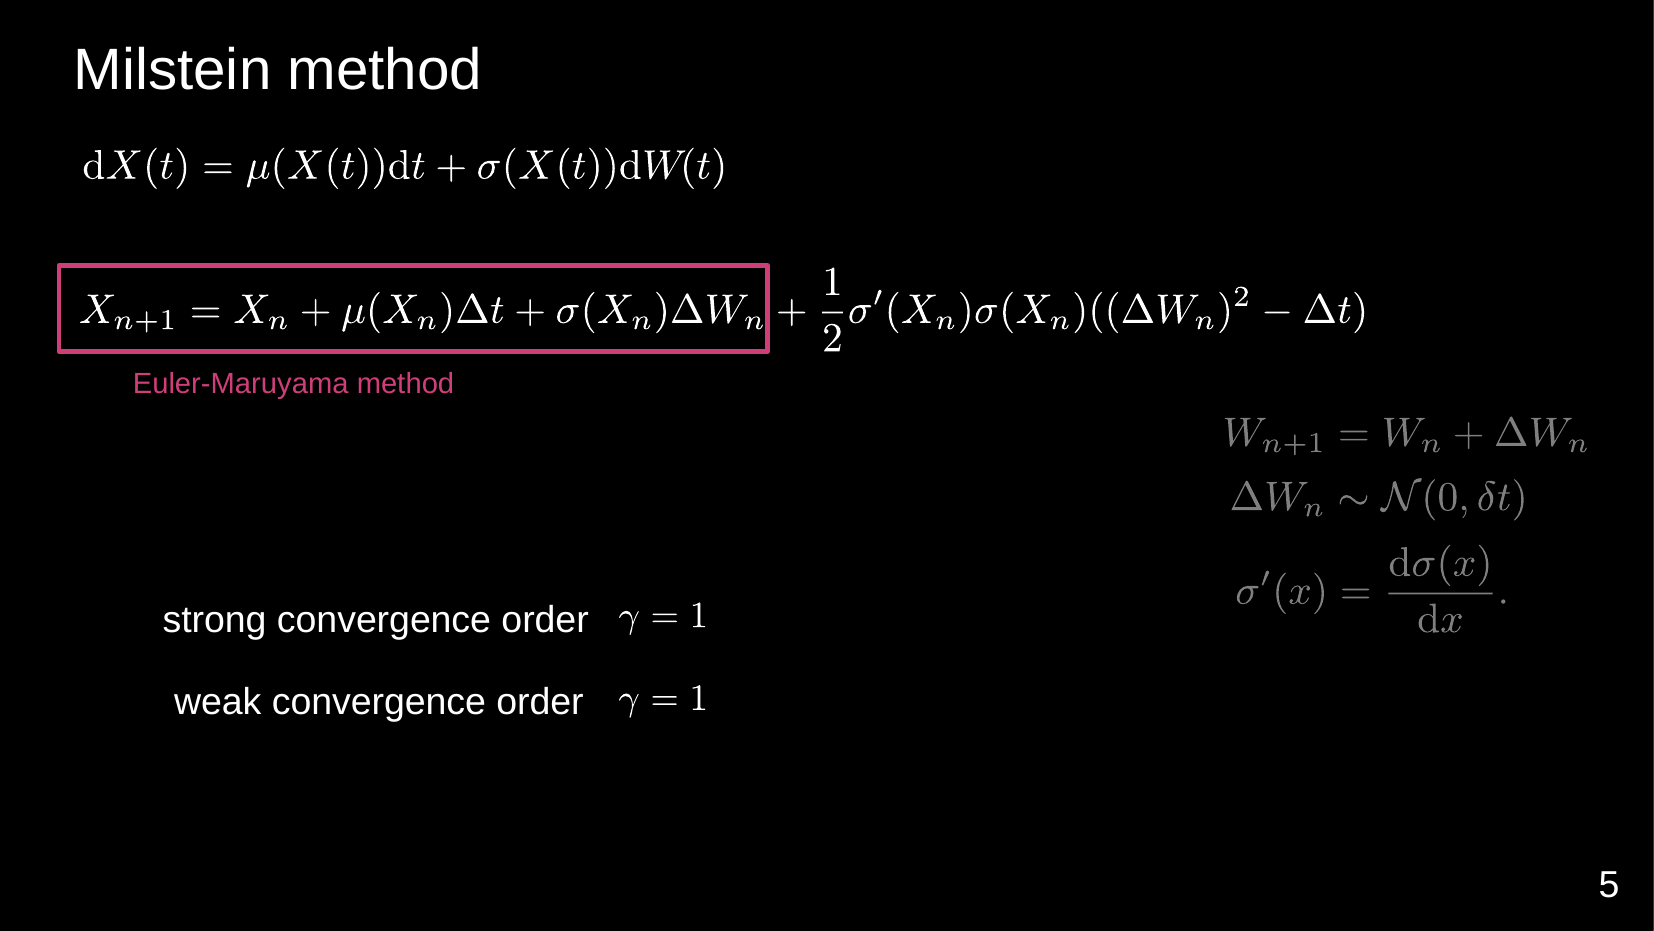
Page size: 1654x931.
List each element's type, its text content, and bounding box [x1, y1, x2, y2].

text_box <number> [1433, 856, 1635, 927]
text_box strong convergence order [147, 590, 650, 690]
text_box [618, 602, 706, 636]
text_box Euler-Maruyama method [118, 359, 473, 408]
text_box [82, 147, 724, 189]
text_box [770, 267, 1365, 352]
text_box [78, 268, 765, 349]
text_box weak convergence order [159, 690, 632, 768]
text_box [618, 685, 706, 718]
text_box [1192, 383, 1607, 650]
text_box Milstein method [59, 29, 1359, 119]
